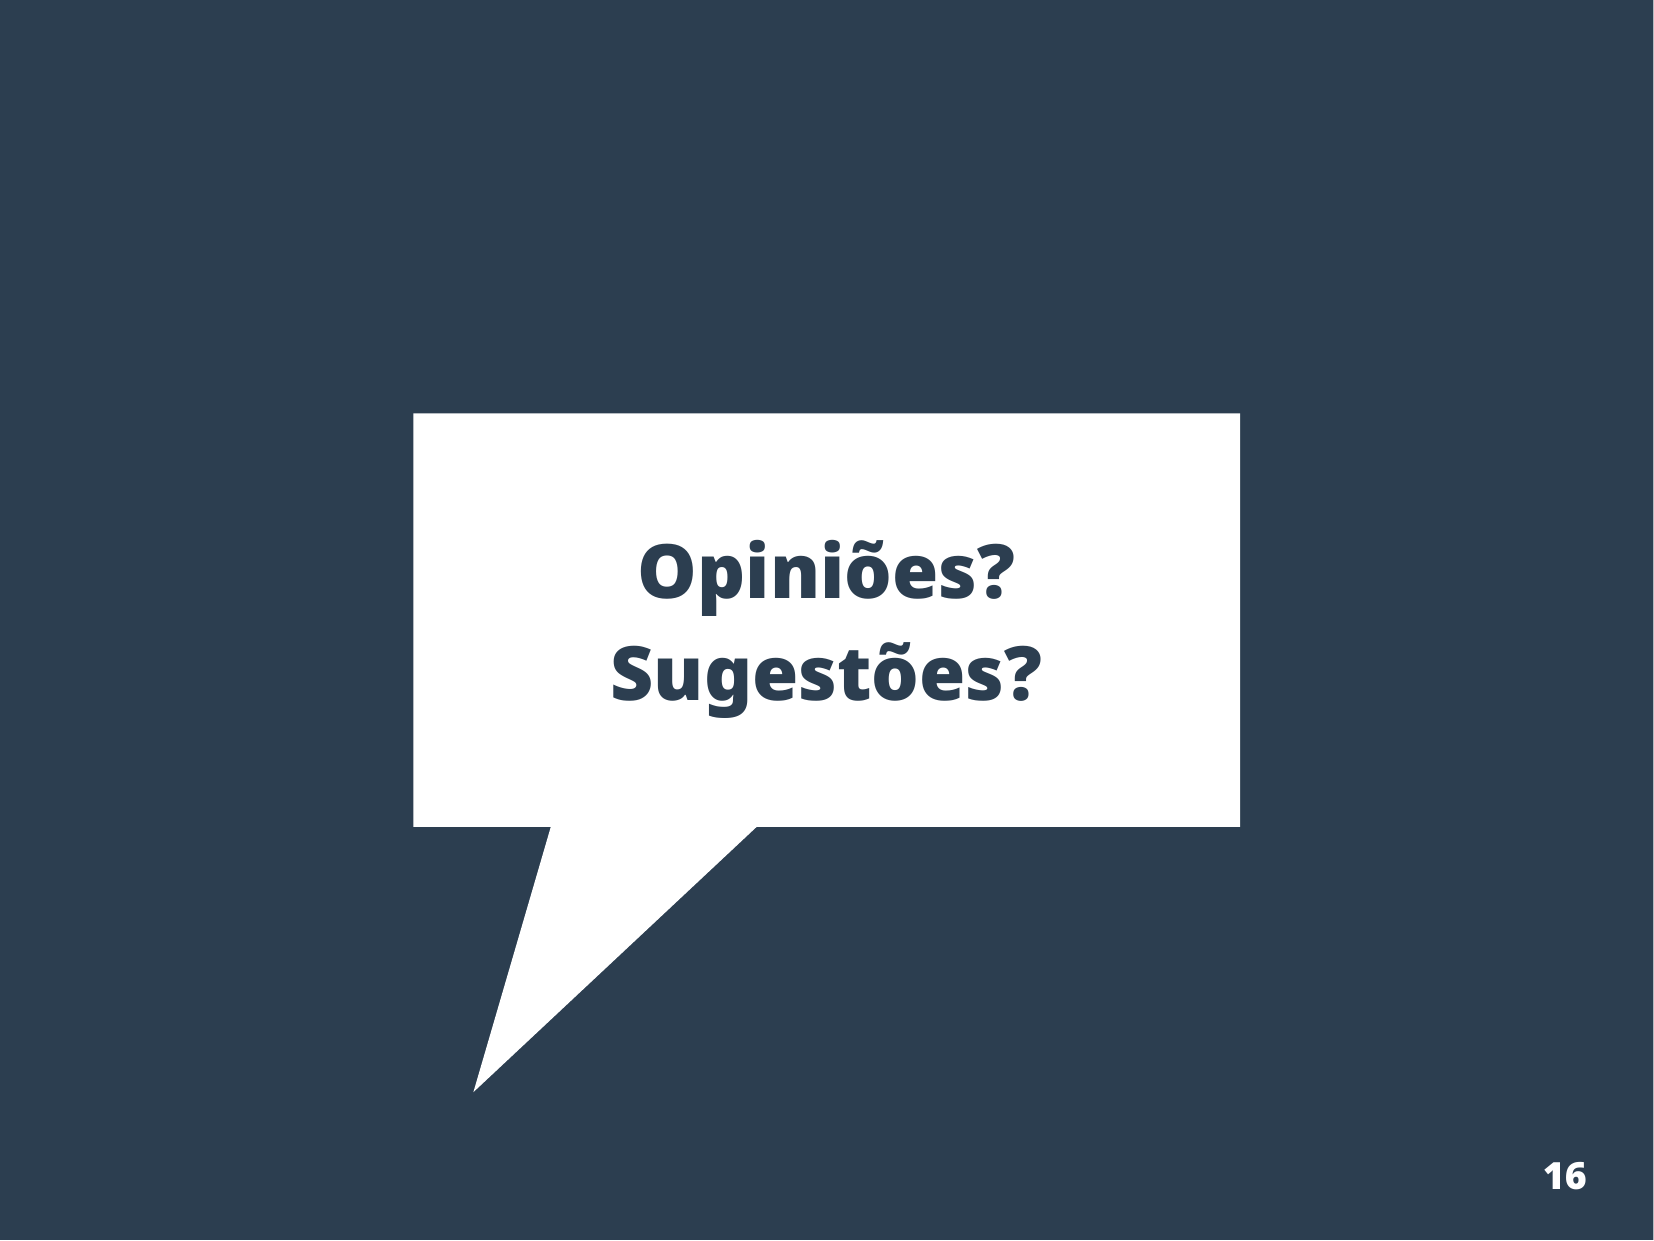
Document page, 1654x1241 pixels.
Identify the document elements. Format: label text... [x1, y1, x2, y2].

title Opiniões? Sugestões? [442, 442, 1211, 798]
